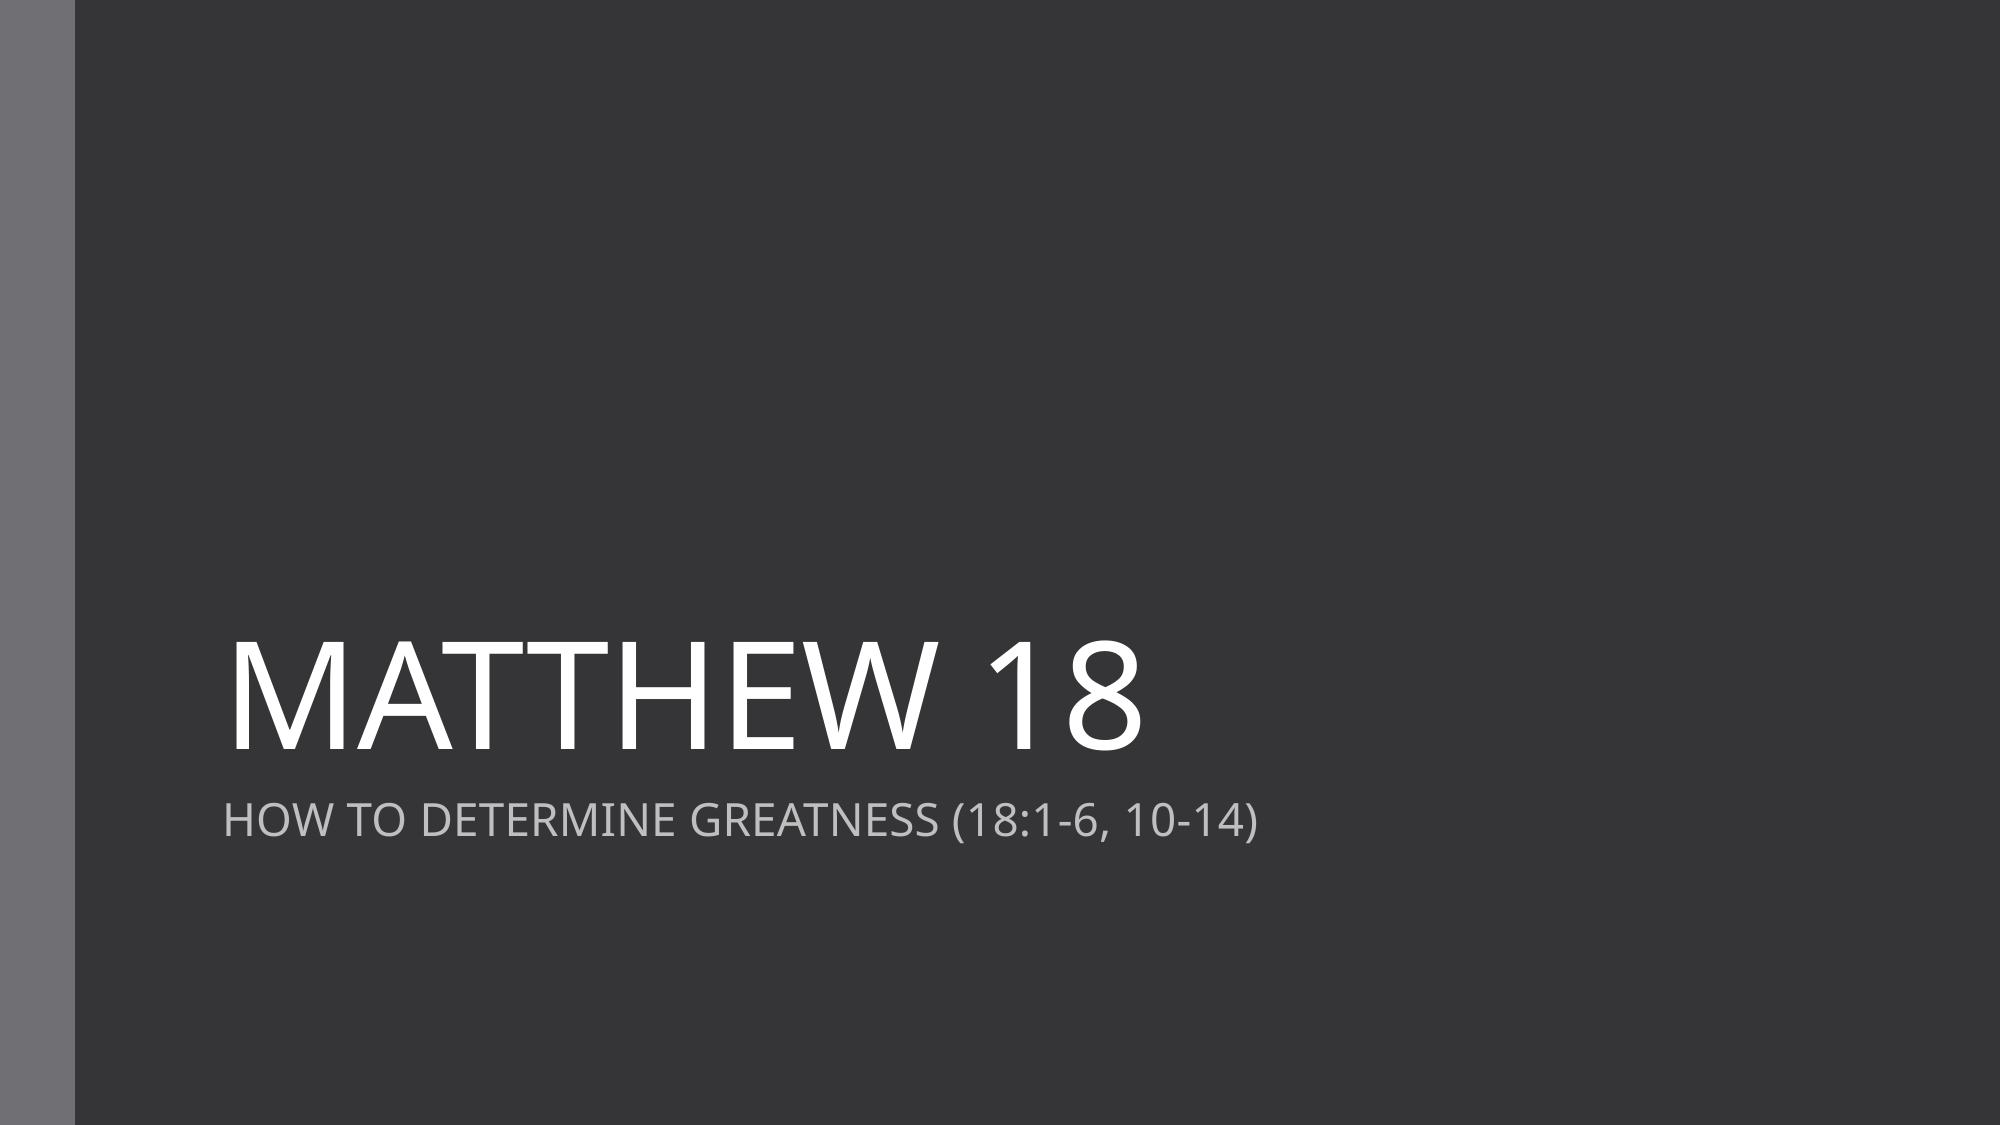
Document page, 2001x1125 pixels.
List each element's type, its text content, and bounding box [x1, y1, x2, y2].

subtitle HOW TO DETERMINE GREATNESS (18:1-6, 10-14) [206, 787, 1752, 1066]
title MATTHEW 18 [206, 124, 1752, 787]
